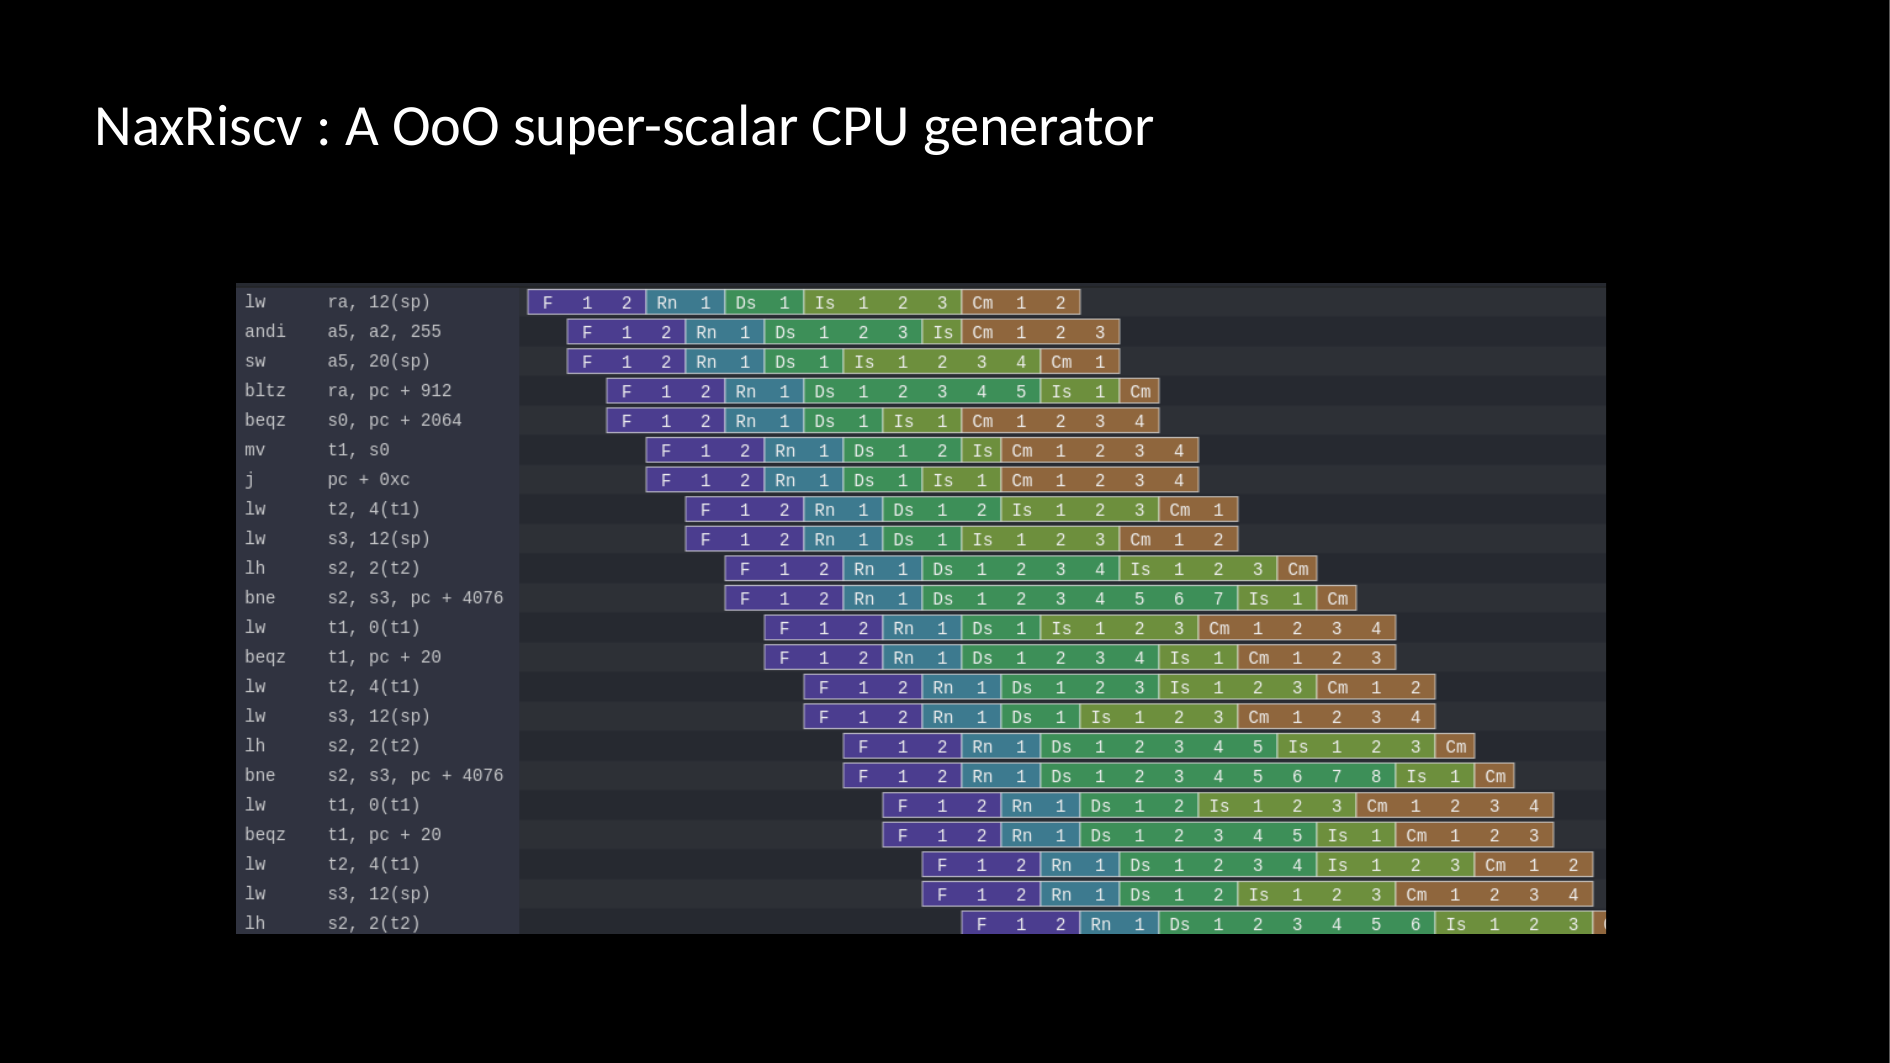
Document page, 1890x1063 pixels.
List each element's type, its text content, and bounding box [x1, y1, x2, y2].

title NaxRiscv : A OoO super-scalar CPU generator [94, 42, 1796, 220]
picture [236, 283, 1607, 934]
